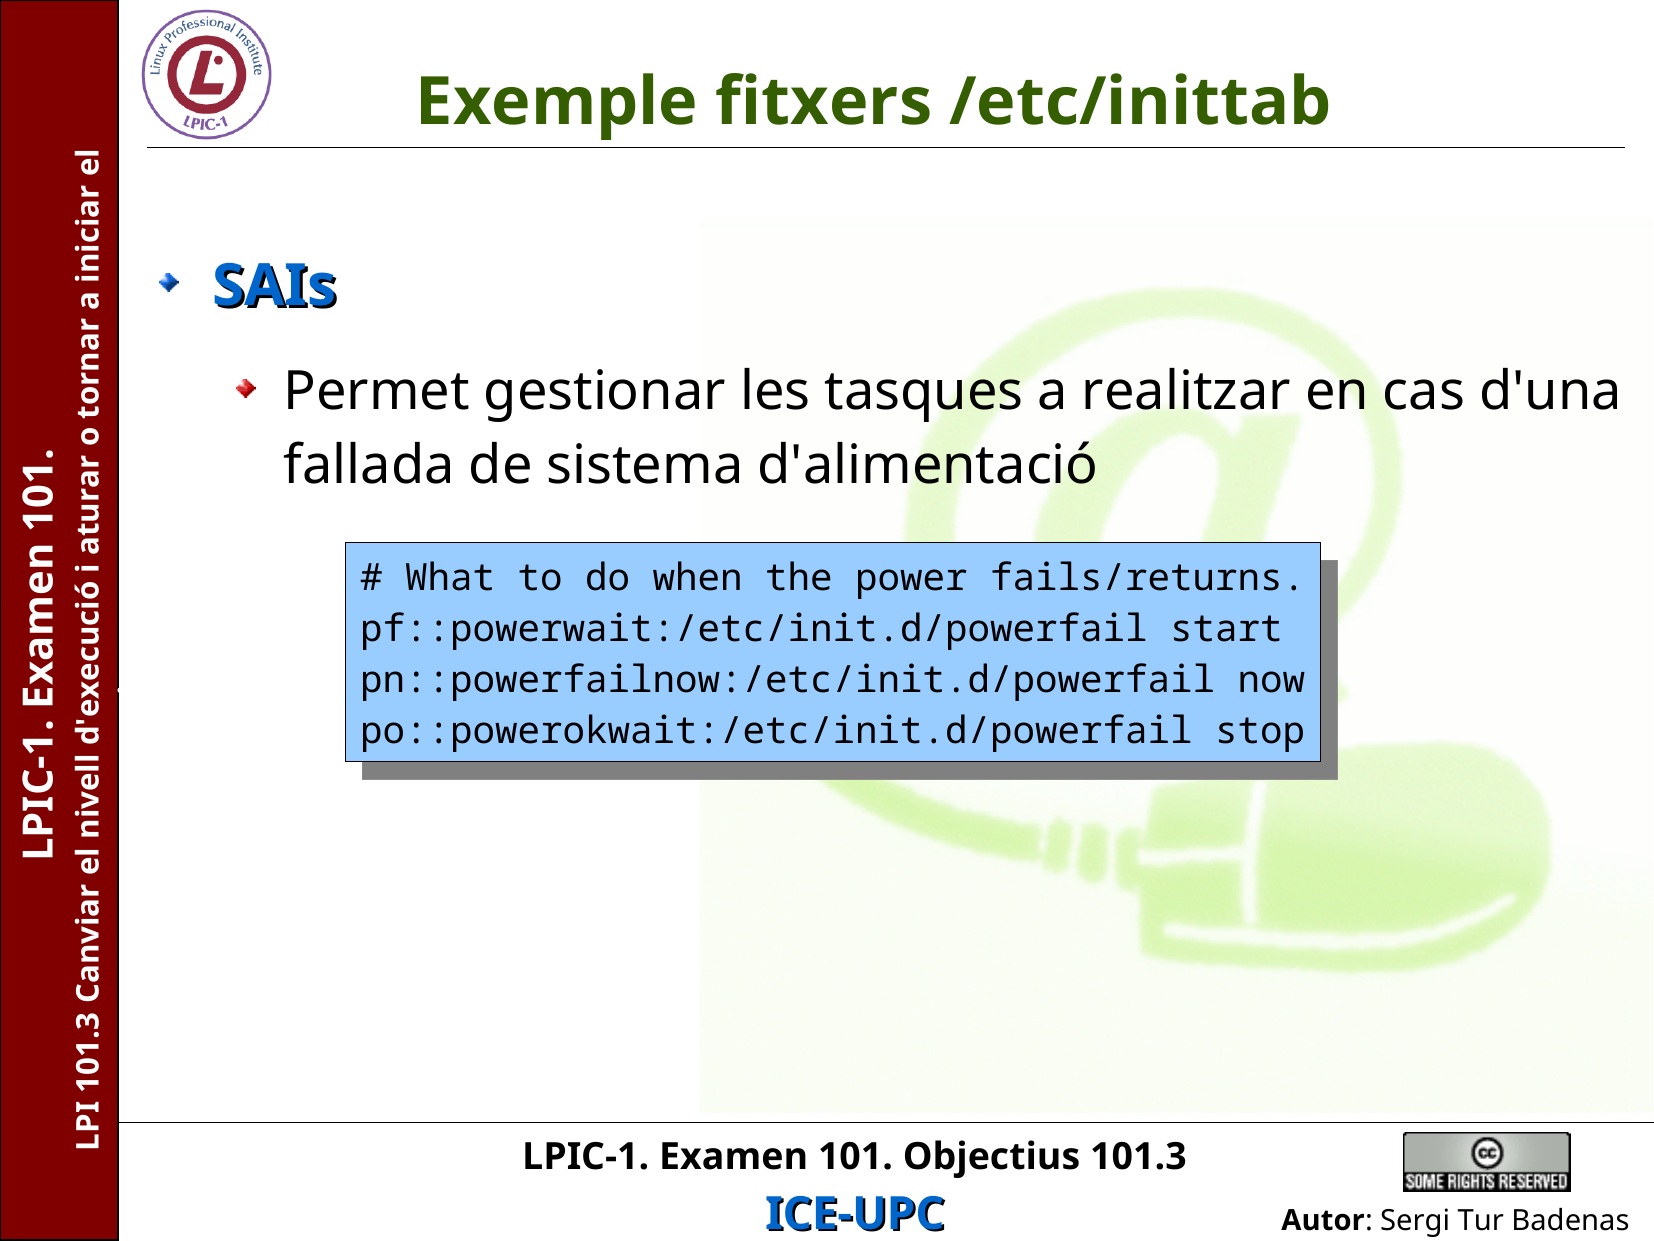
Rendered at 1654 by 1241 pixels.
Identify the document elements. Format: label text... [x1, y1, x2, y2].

picture [135, 5, 277, 55]
picture [1403, 1132, 1571, 1192]
picture [700, 217, 1654, 1113]
list SAIs Permet gestionar les tasques a realitzar en cas d'una fallada de sistema d'alimentació [141, 242, 1630, 1078]
text_box # What to do when the power fails/returns. pf::powerwait:/etc/init.d/powerfail start pn::powerfailnow:/etc/init.d/powerfail now po::powerokwait:/etc/init.d/powerfail stop [345, 542, 1321, 708]
title Exemple fitxers /etc/inittab [129, 55, 1619, 142]
